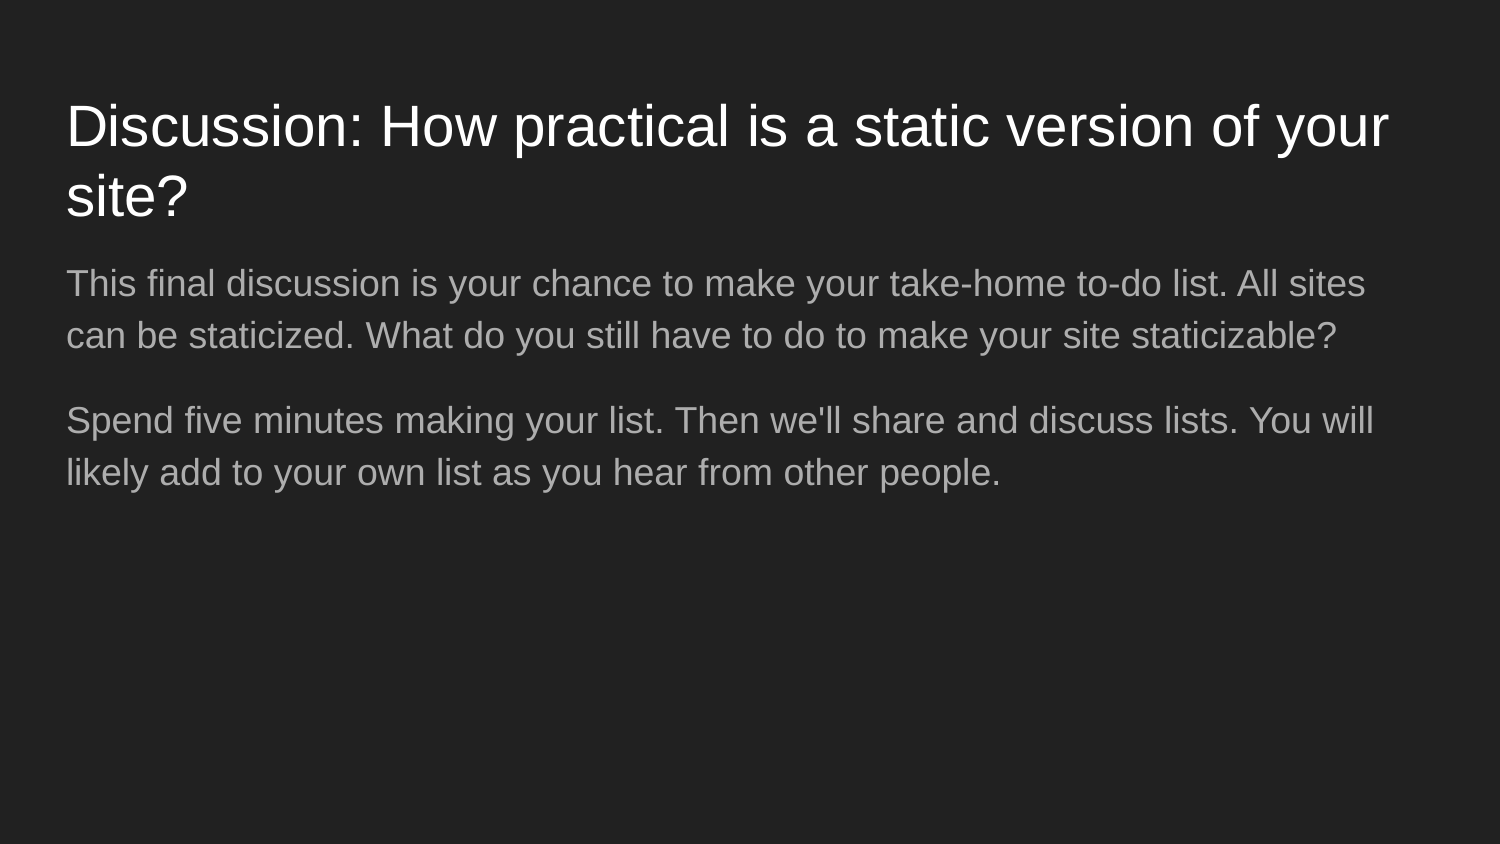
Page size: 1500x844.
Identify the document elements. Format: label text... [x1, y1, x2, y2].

title Discussion: How practical is a static version of your site? [51, 72, 1449, 167]
list This final discussion is your chance to make your take-home to-do list. All sites can be staticized. What do you still have to do to make your site staticizable? Spend five minutes making your list. Then we'll share and discuss lists. You will likely add to your own list as you hear from other people. [51, 237, 1449, 750]
